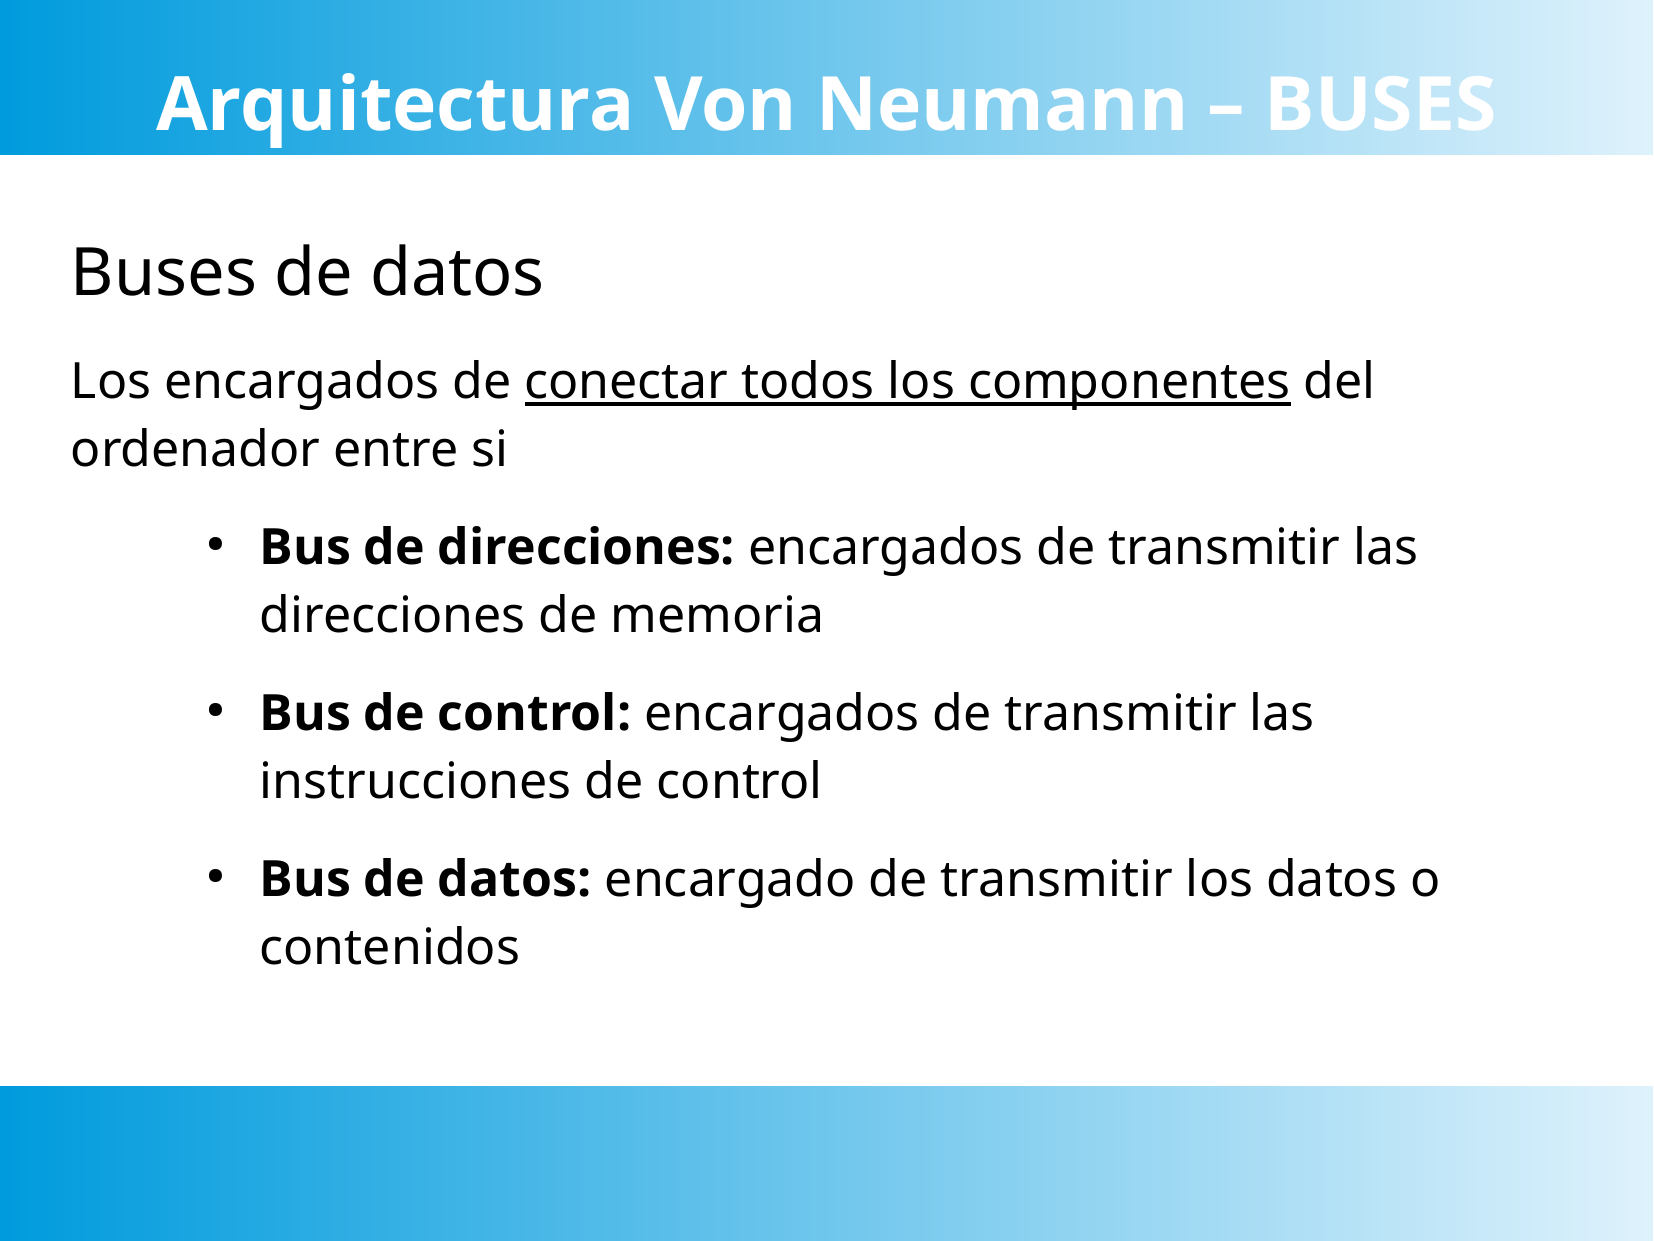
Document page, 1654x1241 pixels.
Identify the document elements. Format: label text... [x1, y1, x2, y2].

list Buses de datos Los encargados de conectar todos los componentes del ordenador entre si Bus de direcciones: encargados de transmitir las direcciones de memoria Bus de control: encargados de transmitir las instrucciones de control Bus de datos: encargado de transmitir los datos o contenidos [70, 224, 1595, 1075]
title Arquitectura Von Neumann – BUSES [0, 0, 1654, 205]
